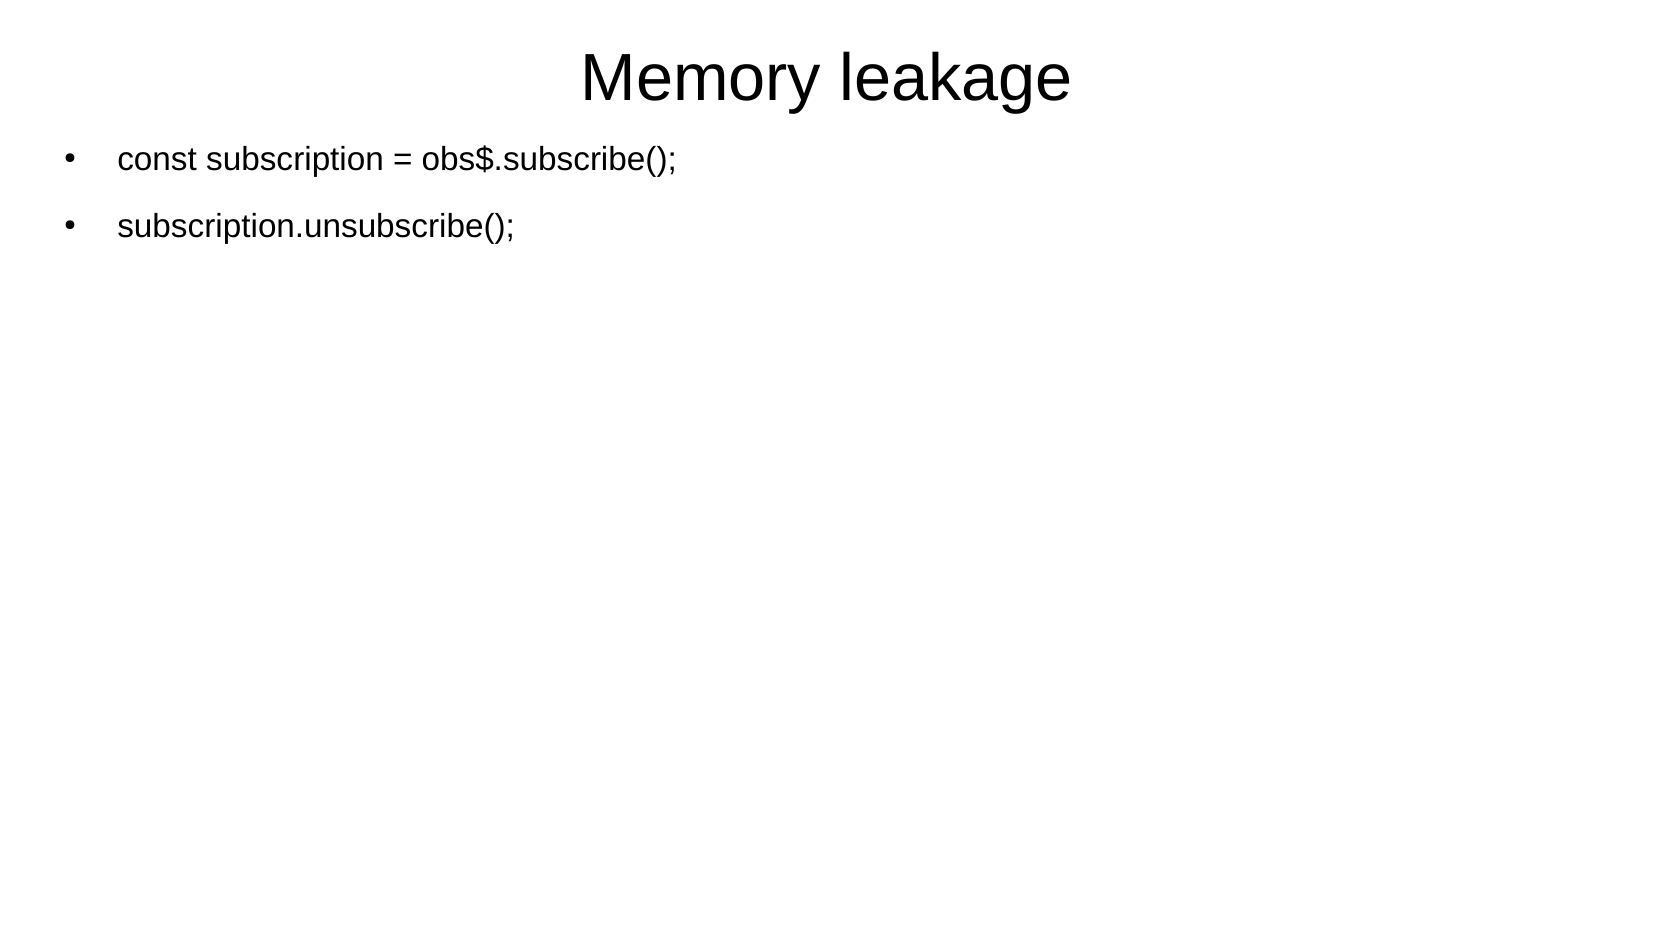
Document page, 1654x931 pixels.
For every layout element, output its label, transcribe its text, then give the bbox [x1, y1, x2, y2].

list const subscription = obs$.subscribe(); subscription.unsubscribe(); [46, 140, 1606, 861]
title Memory leakage [82, 37, 1571, 119]
